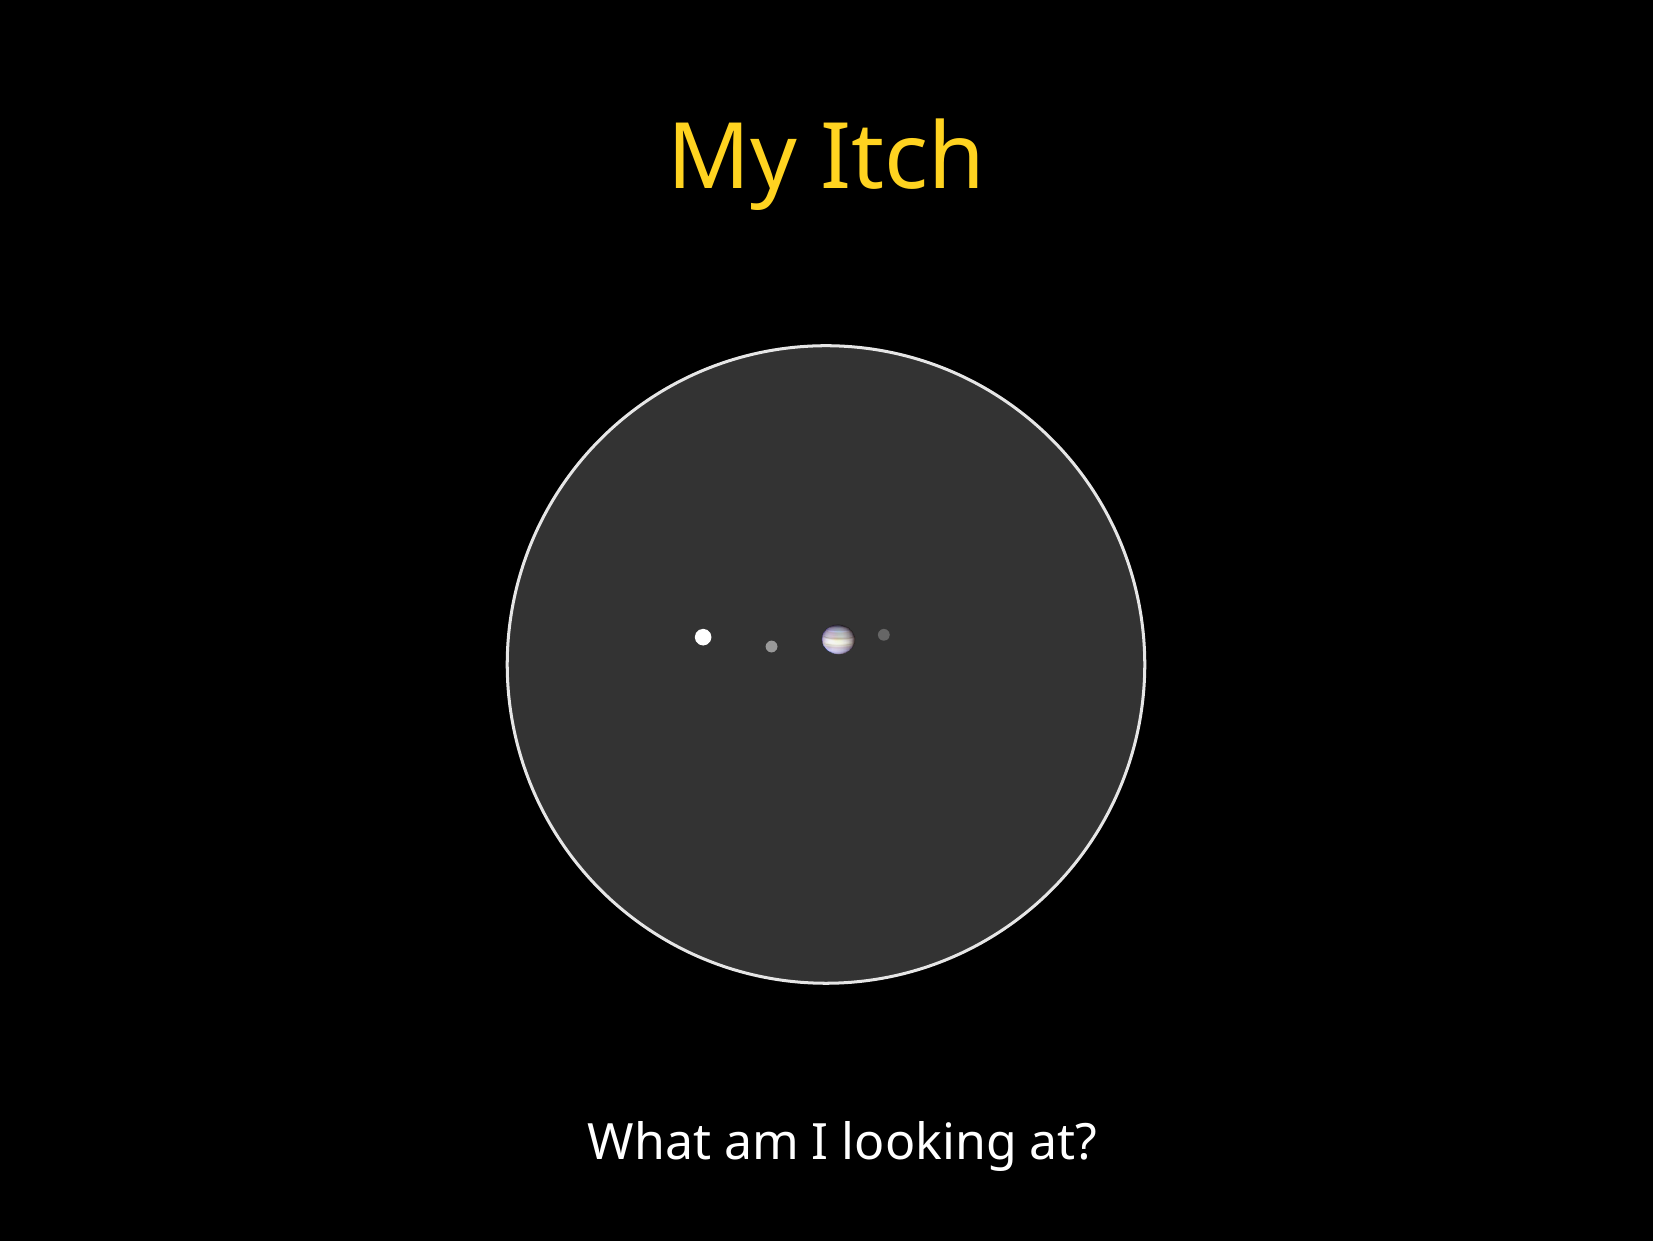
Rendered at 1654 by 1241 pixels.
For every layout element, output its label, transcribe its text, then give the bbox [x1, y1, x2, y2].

text_box What am I looking at? [587, 1106, 1078, 1163]
title My Itch [82, 49, 1571, 257]
picture [820, 622, 856, 657]
text_box [507, 345, 1145, 984]
